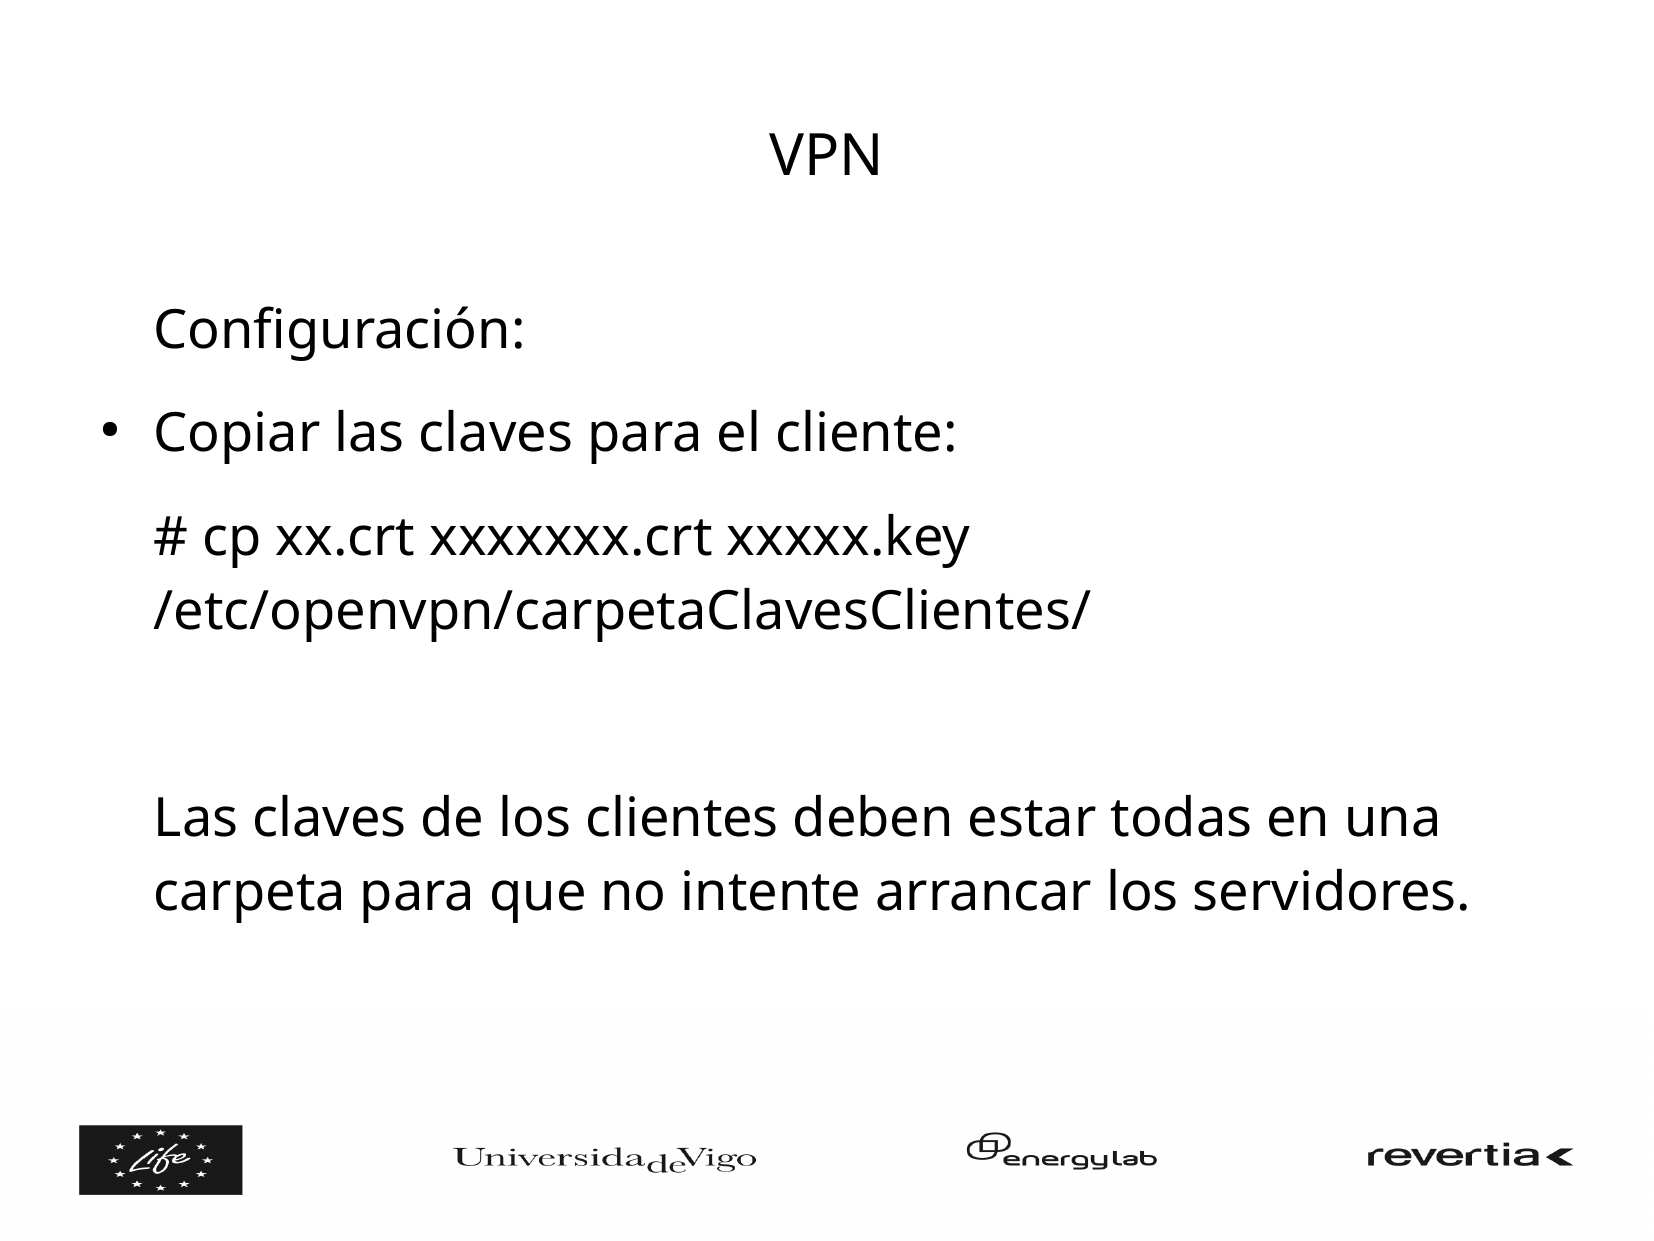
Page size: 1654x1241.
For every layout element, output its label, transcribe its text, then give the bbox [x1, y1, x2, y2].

list Configuración: Copiar las claves para el cliente: # cp xx.crt xxxxxxx.crt xxxxx.key /etc/openvpn/carpetaClavesClientes/ Las claves de los clientes deben estar todas en una carpeta para que no intente arrancar los servidores. [82, 290, 1571, 1010]
title VPN [82, 49, 1571, 257]
picture [0, 1009, 1654, 1241]
